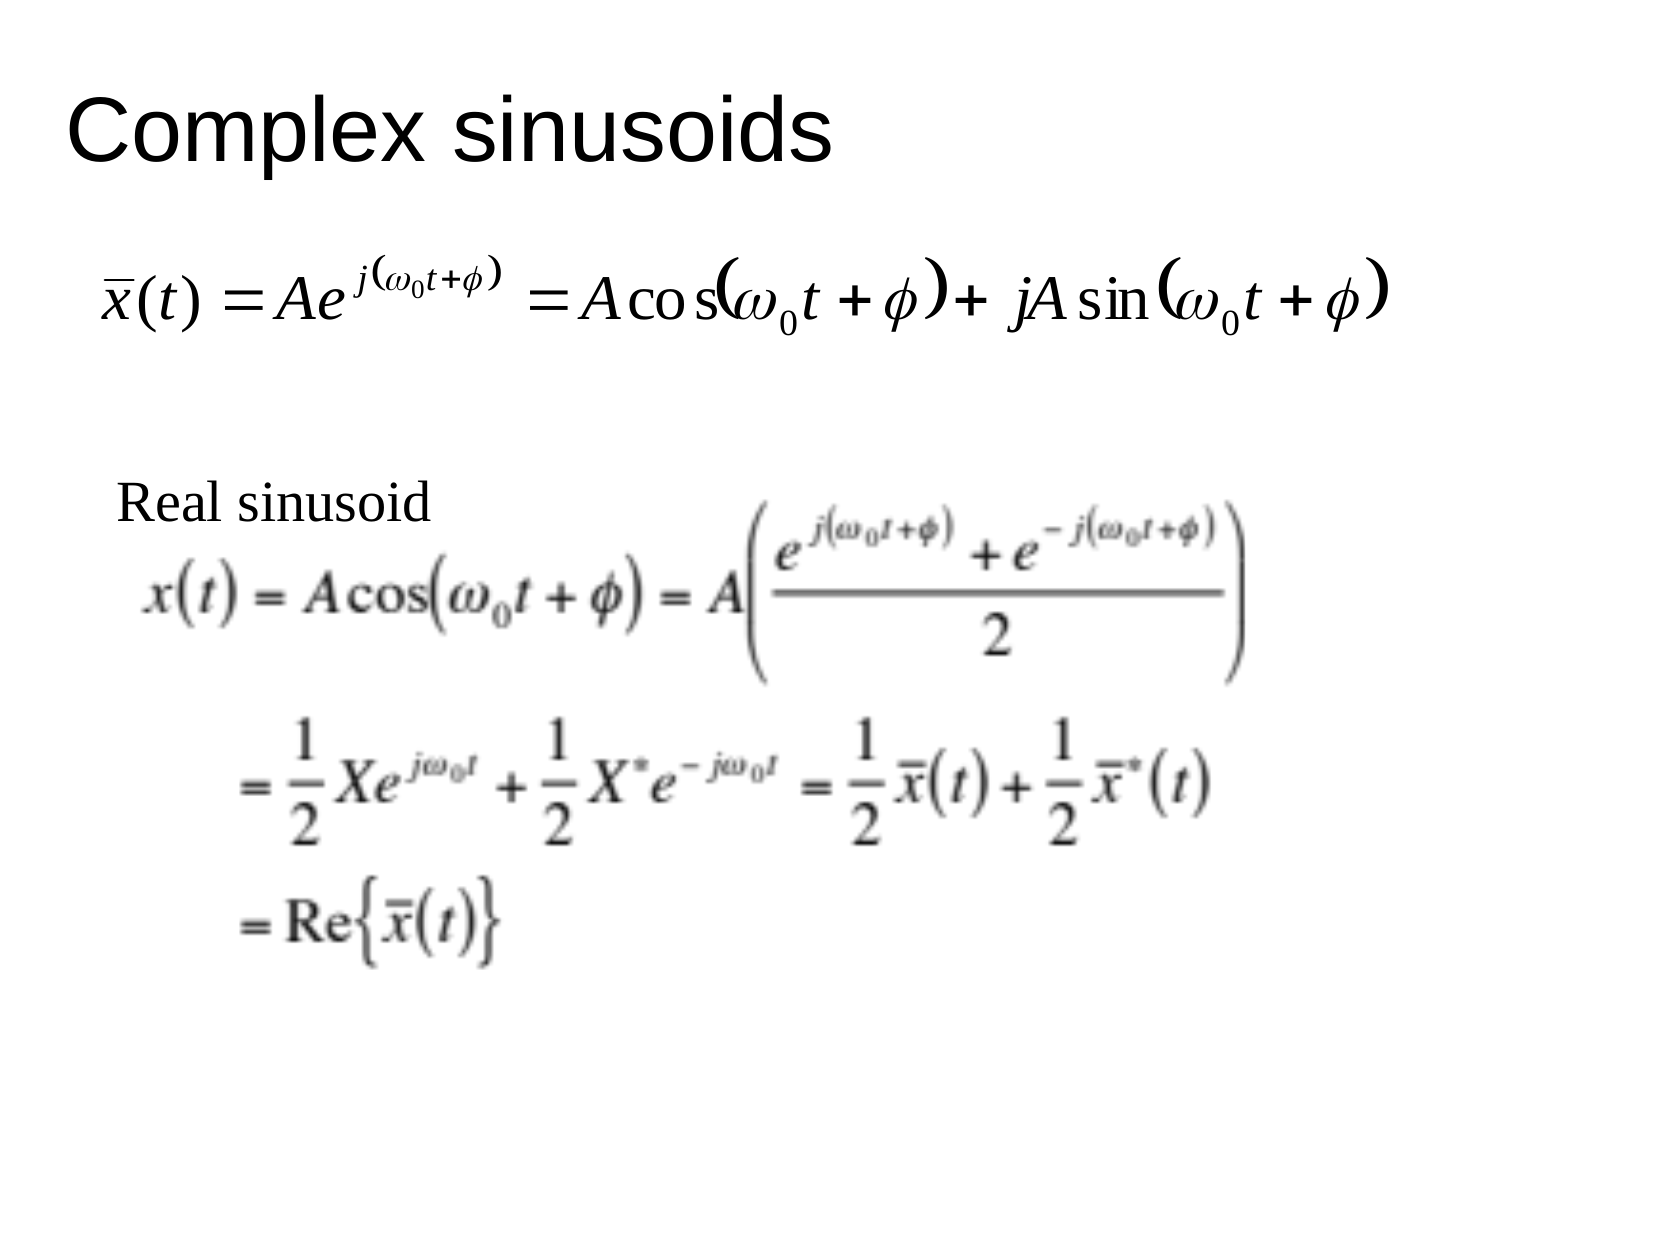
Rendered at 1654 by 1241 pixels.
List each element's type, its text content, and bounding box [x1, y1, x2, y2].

text_box Real sinusoid [101, 451, 448, 542]
picture [135, 495, 1246, 970]
picture [90, 250, 1390, 351]
title Complex sinusoids [65, 25, 1554, 233]
